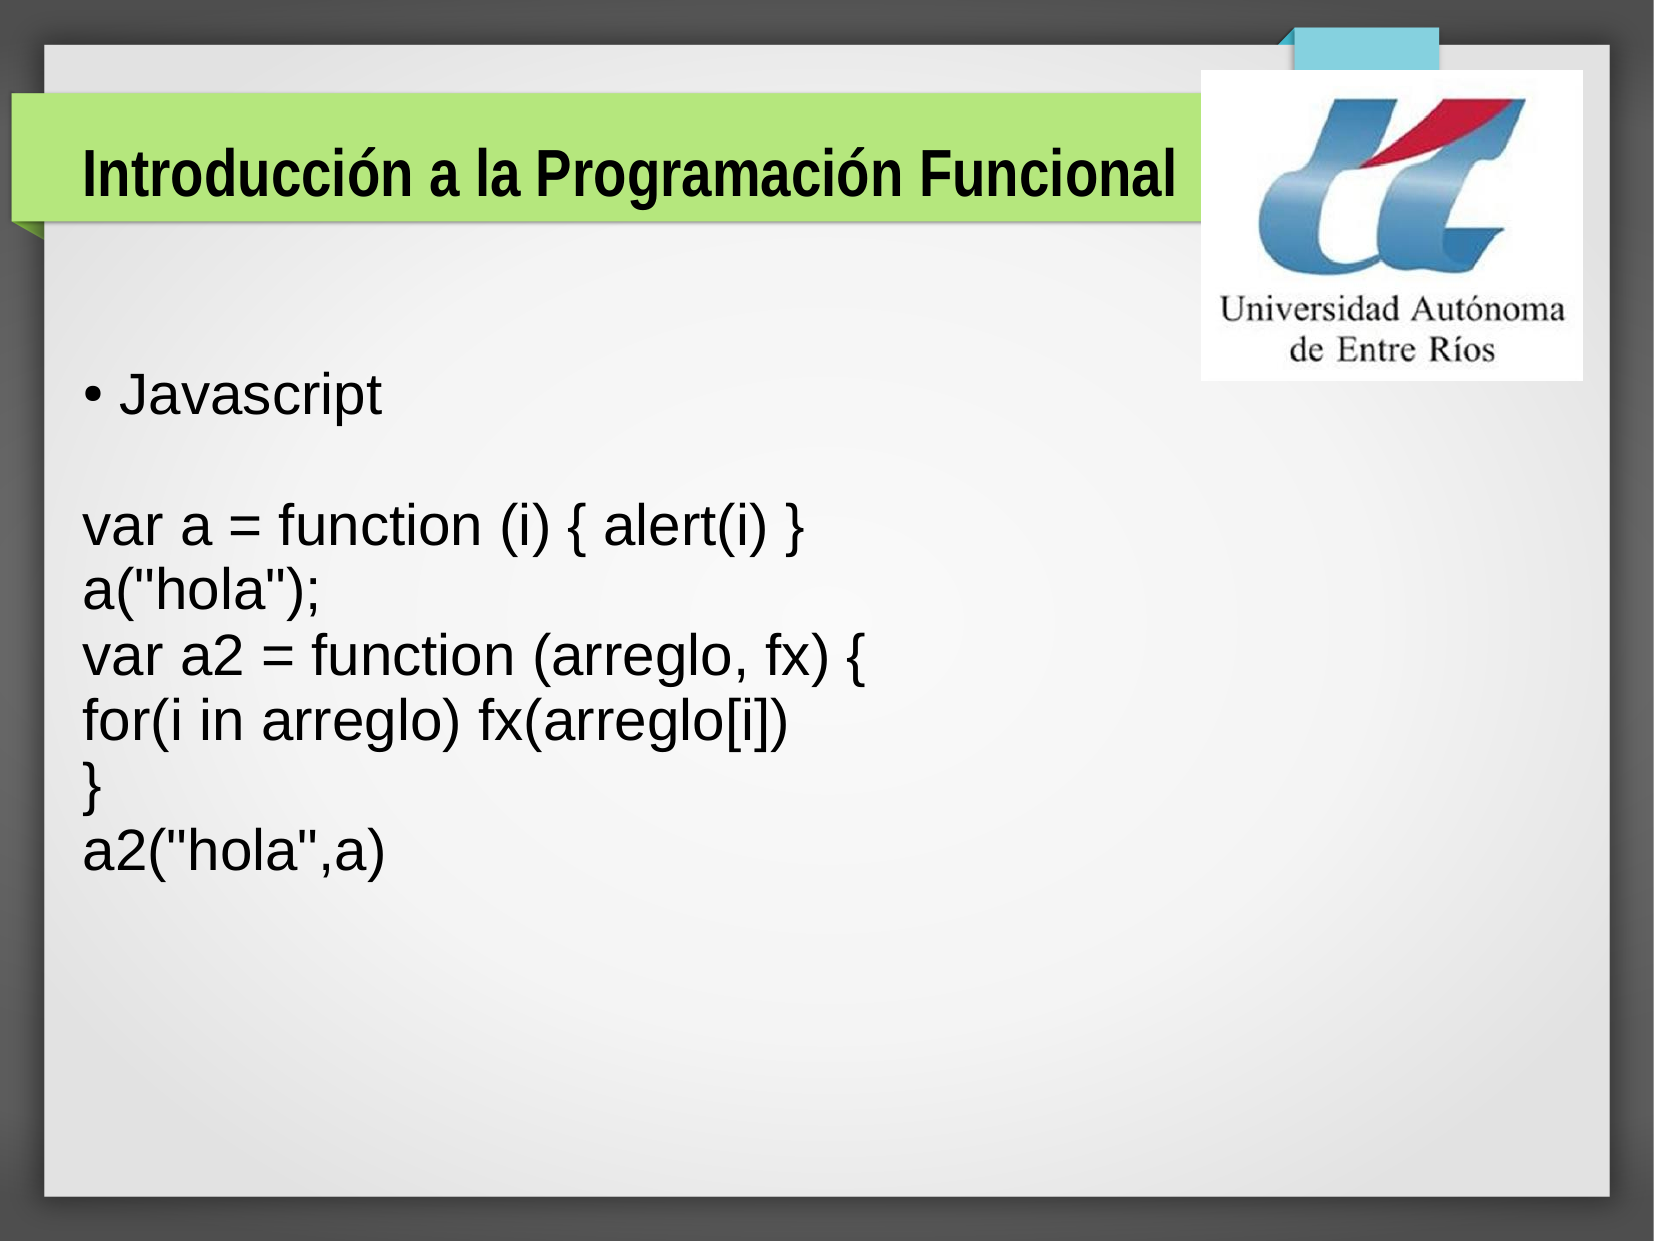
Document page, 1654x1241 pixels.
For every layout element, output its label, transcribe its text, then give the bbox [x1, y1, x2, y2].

subtitle Javascript var a = function (i) { alert(i) } a("hola"); var a2 = function (arreglo, fx) { for(i in arreglo) fx(arreglo[i]) } a2("hola",a) [82, 295, 1571, 1015]
title Introducción a la Programación Funcional [82, 94, 1201, 213]
picture [0, 0, 1654, 1241]
